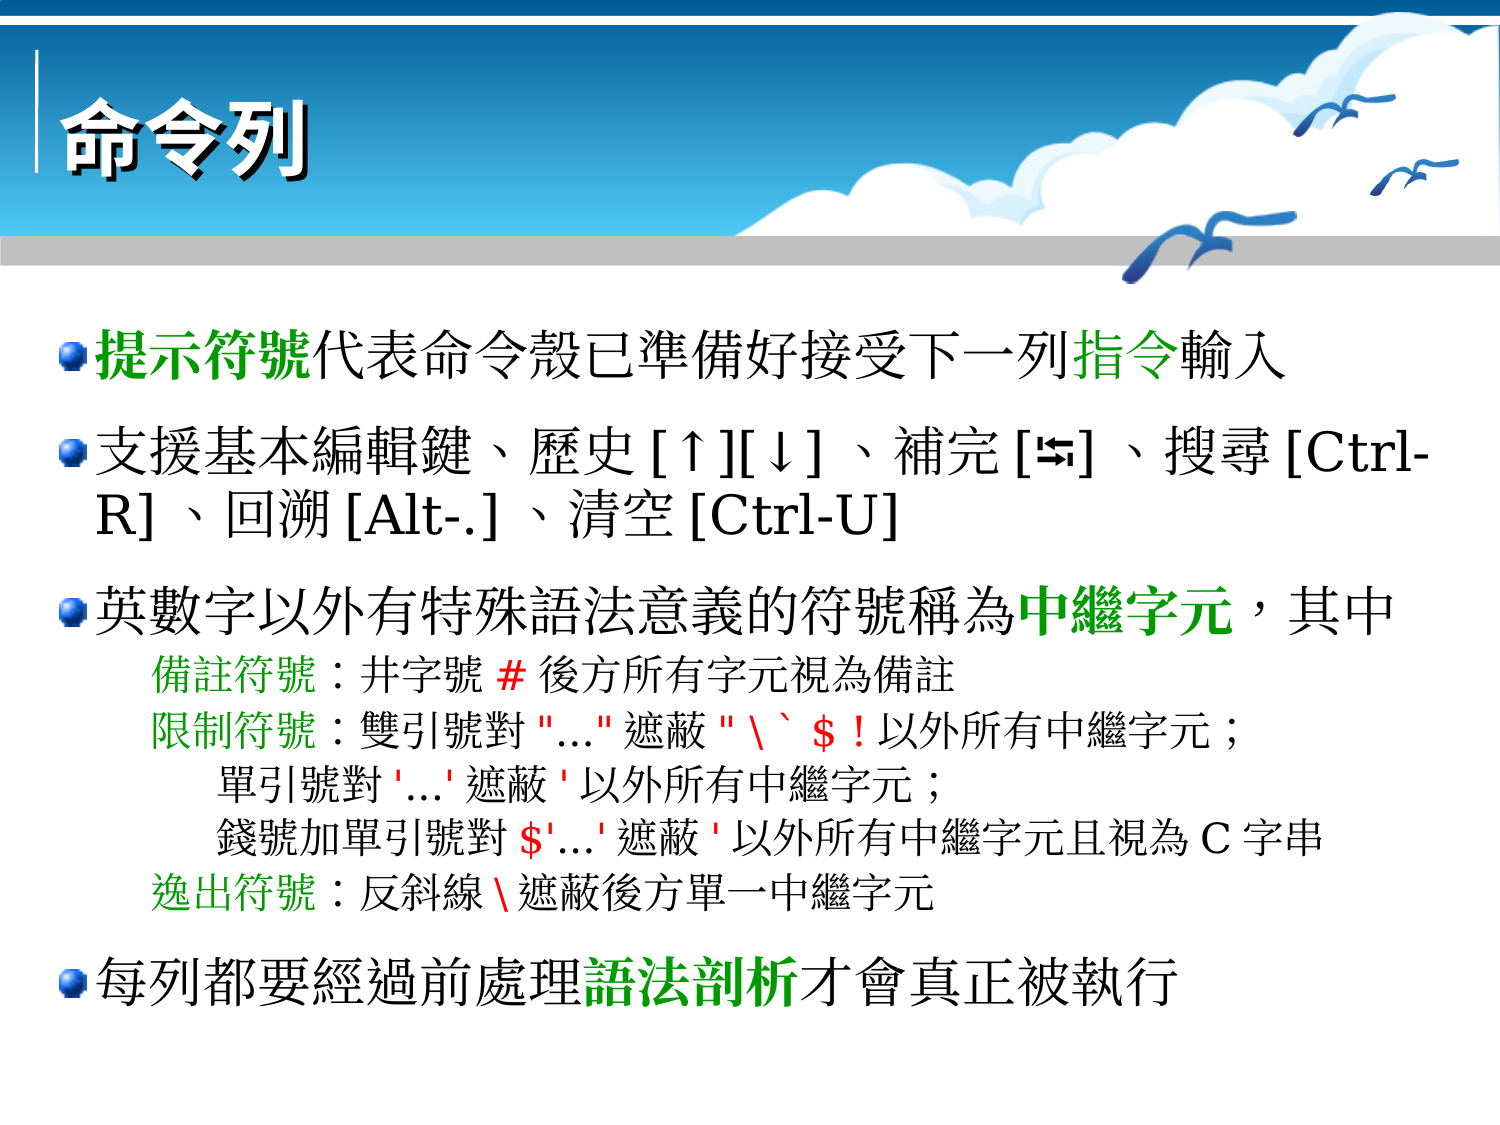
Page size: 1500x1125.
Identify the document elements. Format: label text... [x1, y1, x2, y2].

title 命令列 [59, 86, 1465, 186]
picture [730, 12, 1500, 284]
list 提示符號代表命令殼已準備好接受下一列指令輸入 支援基本編輯鍵、歷史[↑][↓]、補完[⭾]、搜尋[Ctrl-R]、回溯[Alt-.]、清空[Ctrl-U] 英數字以外有特殊語法意義的符號稱為中繼字元，其中 備註符號：井字號#後方所有字元視為備註 限制符號：雙引號對"..."遮蔽" \ ` $ !以外所有中繼字元； 單引號對'...'遮蔽'以外所有中繼字元； 錢號加單引號對$'...'遮蔽'以外所有中繼字元且視為C字串 逸出符號：反斜線\遮蔽後方單一中繼字元 每列都要經過前處理語法剖析才會真正被執行 [59, 324, 1441, 1059]
